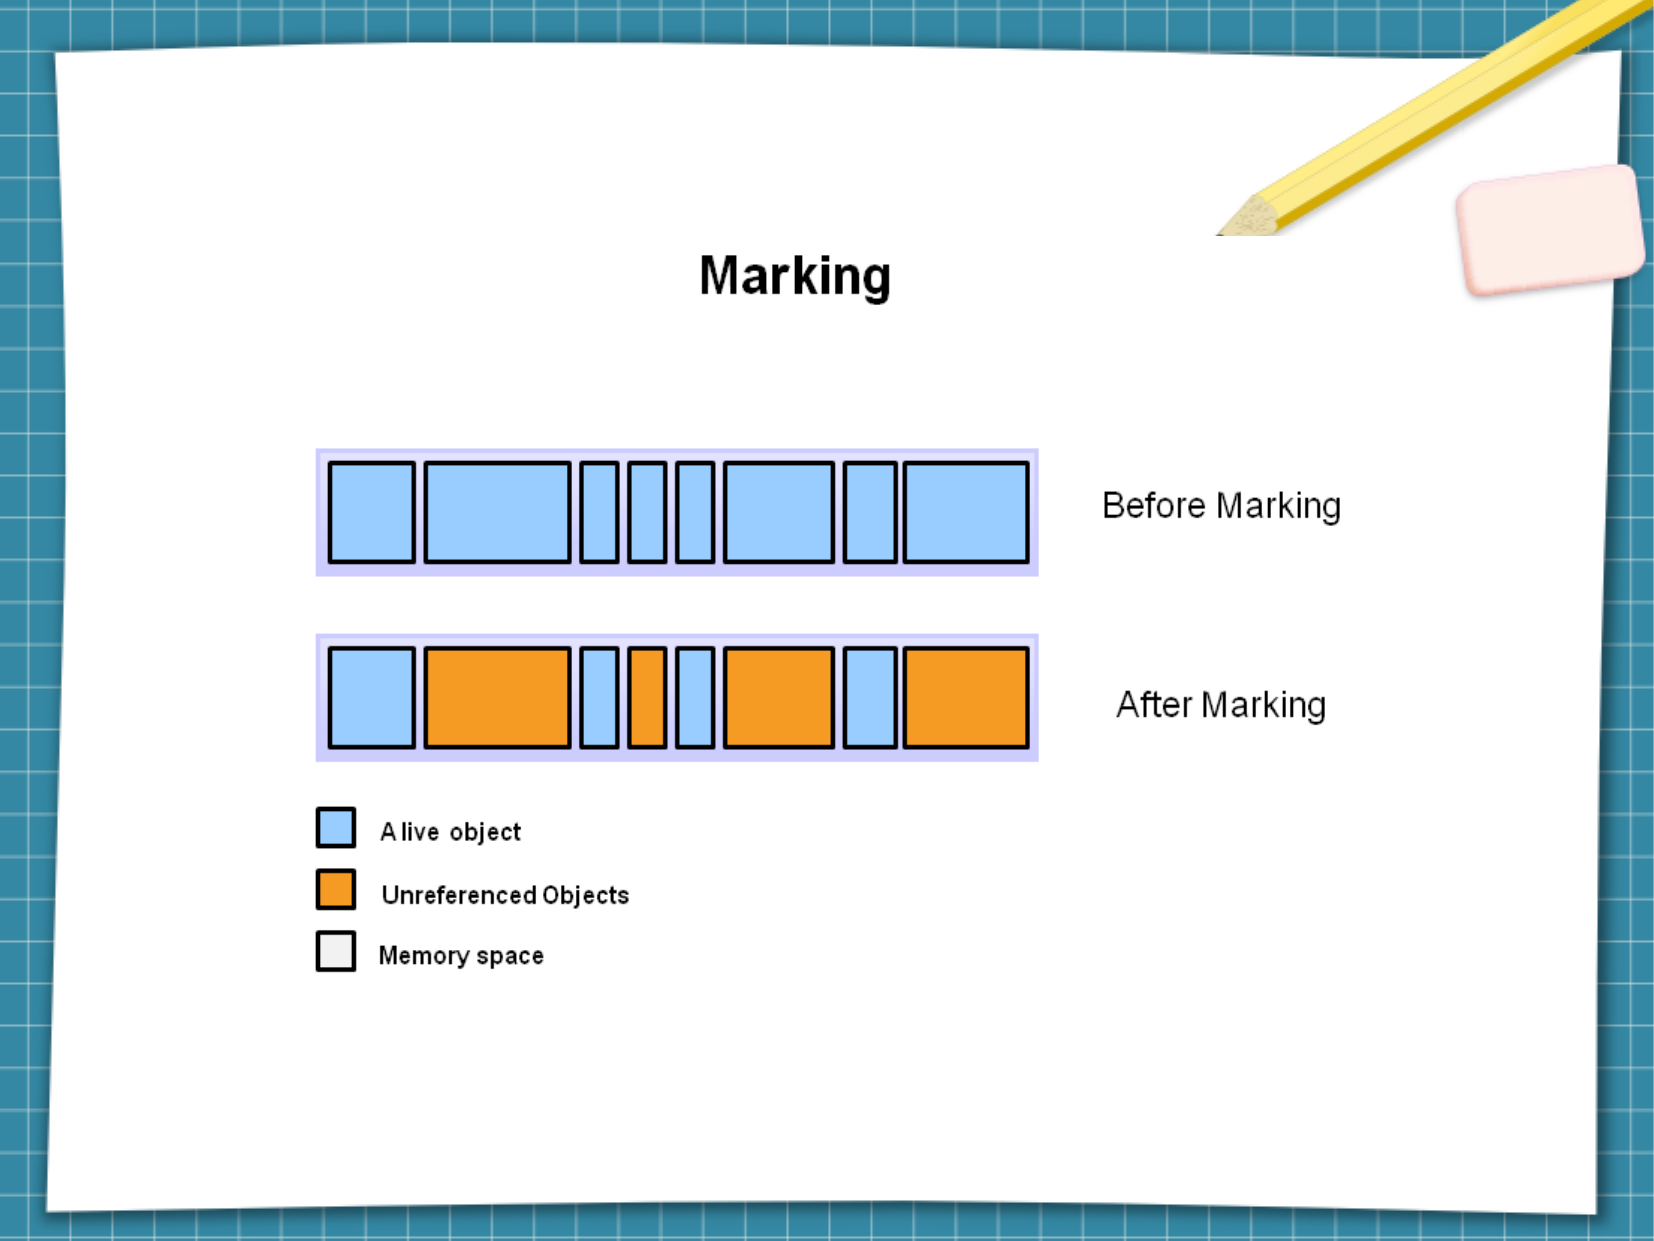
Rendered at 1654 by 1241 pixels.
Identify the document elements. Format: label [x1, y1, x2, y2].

picture [0, 0, 1654, 1241]
title [82, 49, 1571, 257]
